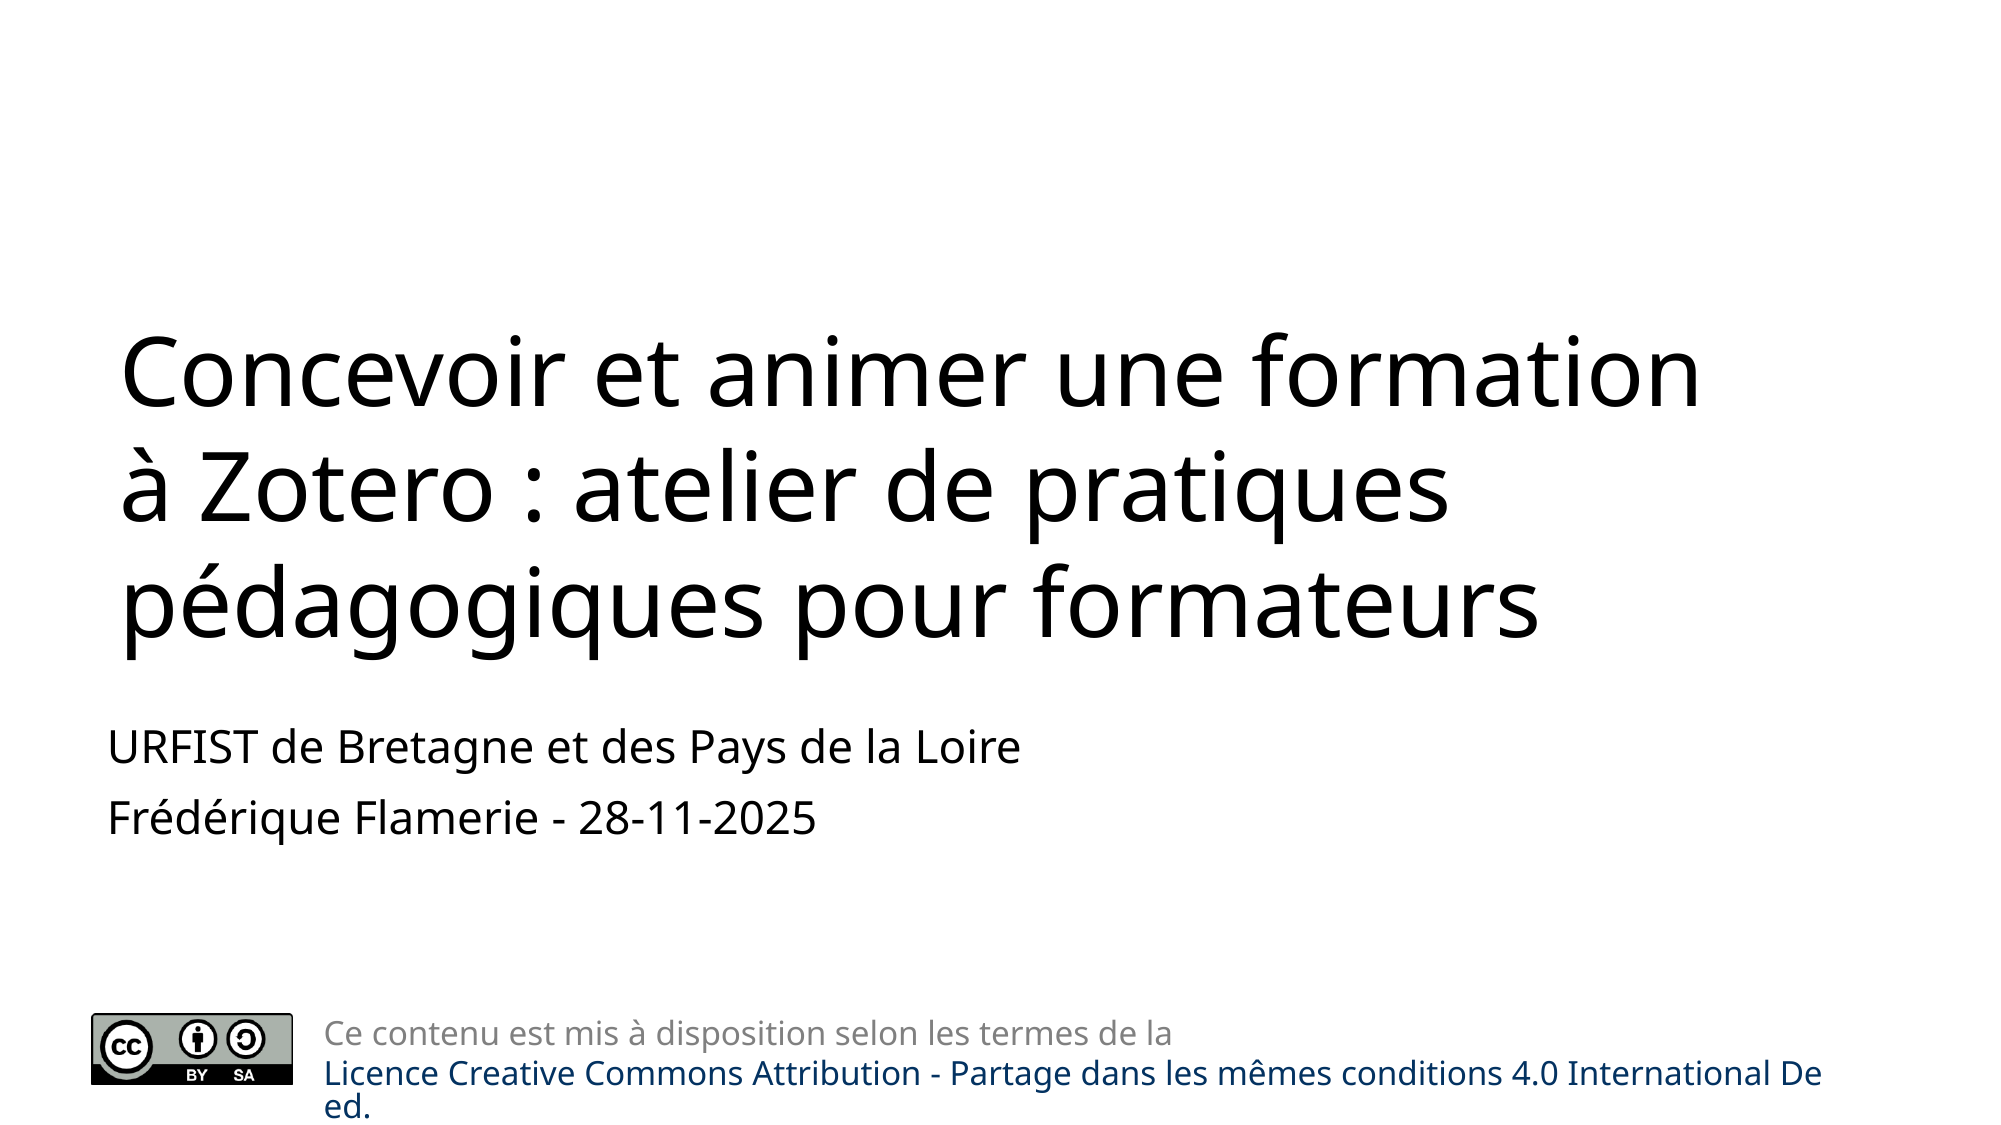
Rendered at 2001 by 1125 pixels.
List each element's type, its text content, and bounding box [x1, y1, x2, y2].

subtitle URFIST de Bretagne et des Pays de la Loire Frédérique Flamerie - 28-11-2025 [91, 716, 1592, 989]
text_box Ce contenu est mis à disposition selon les termes de la Licence Creative Commons Attribution - Partage dans les mêmes conditions 4.0 International Deed. [308, 1004, 1849, 1105]
title Concevoir et animer une formation à Zotero : atelier de pratiques pédagogiques pour formateurs [104, 200, 1763, 665]
picture [91, 1013, 293, 1085]
